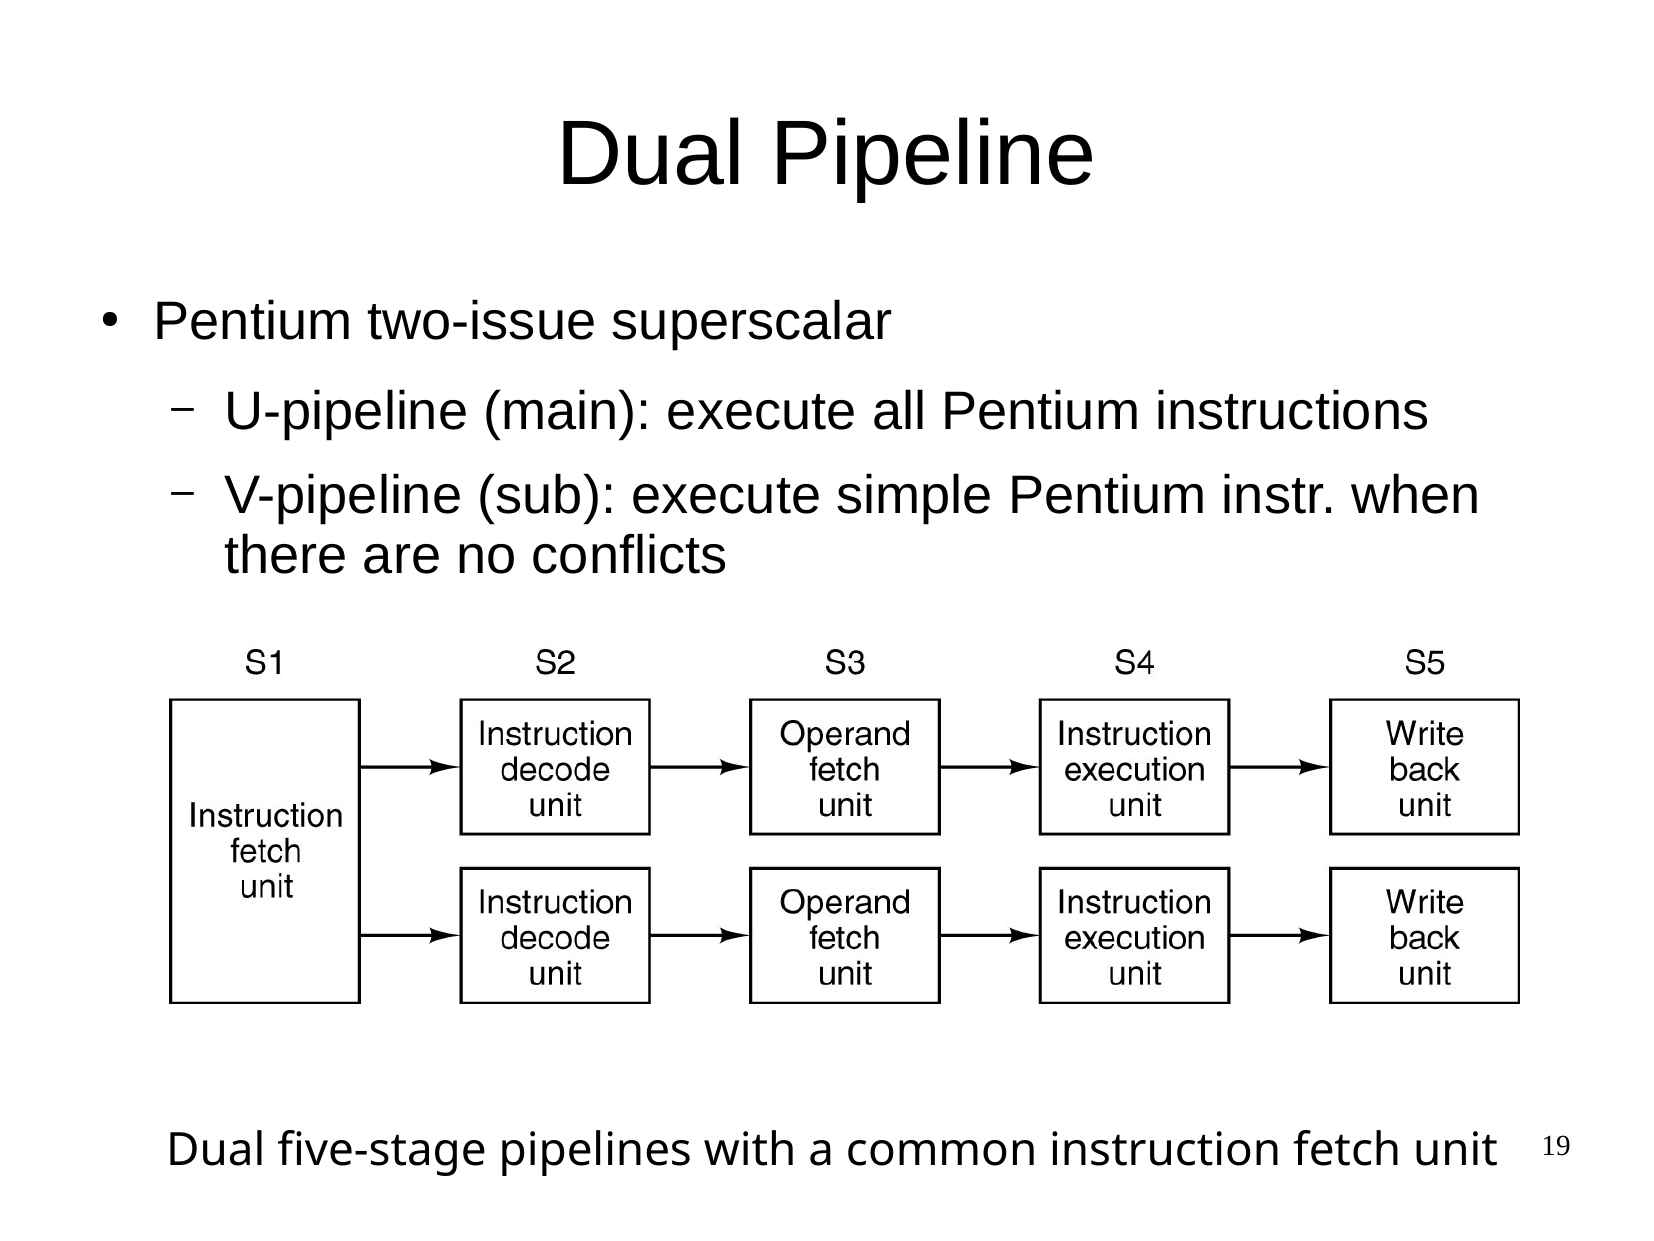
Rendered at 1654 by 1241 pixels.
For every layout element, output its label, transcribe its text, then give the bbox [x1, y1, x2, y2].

title Dual Pipeline [82, 49, 1571, 257]
list Pentium two-issue superscalar U-pipeline (main): execute all Pentium instructions V-pipeline (sub): execute simple Pentium instr. when there are no conflicts [82, 290, 1538, 1010]
text_box Dual five-stage pipelines with a common instruction fetch unit [151, 1108, 1502, 1188]
picture [169, 642, 1520, 1004]
